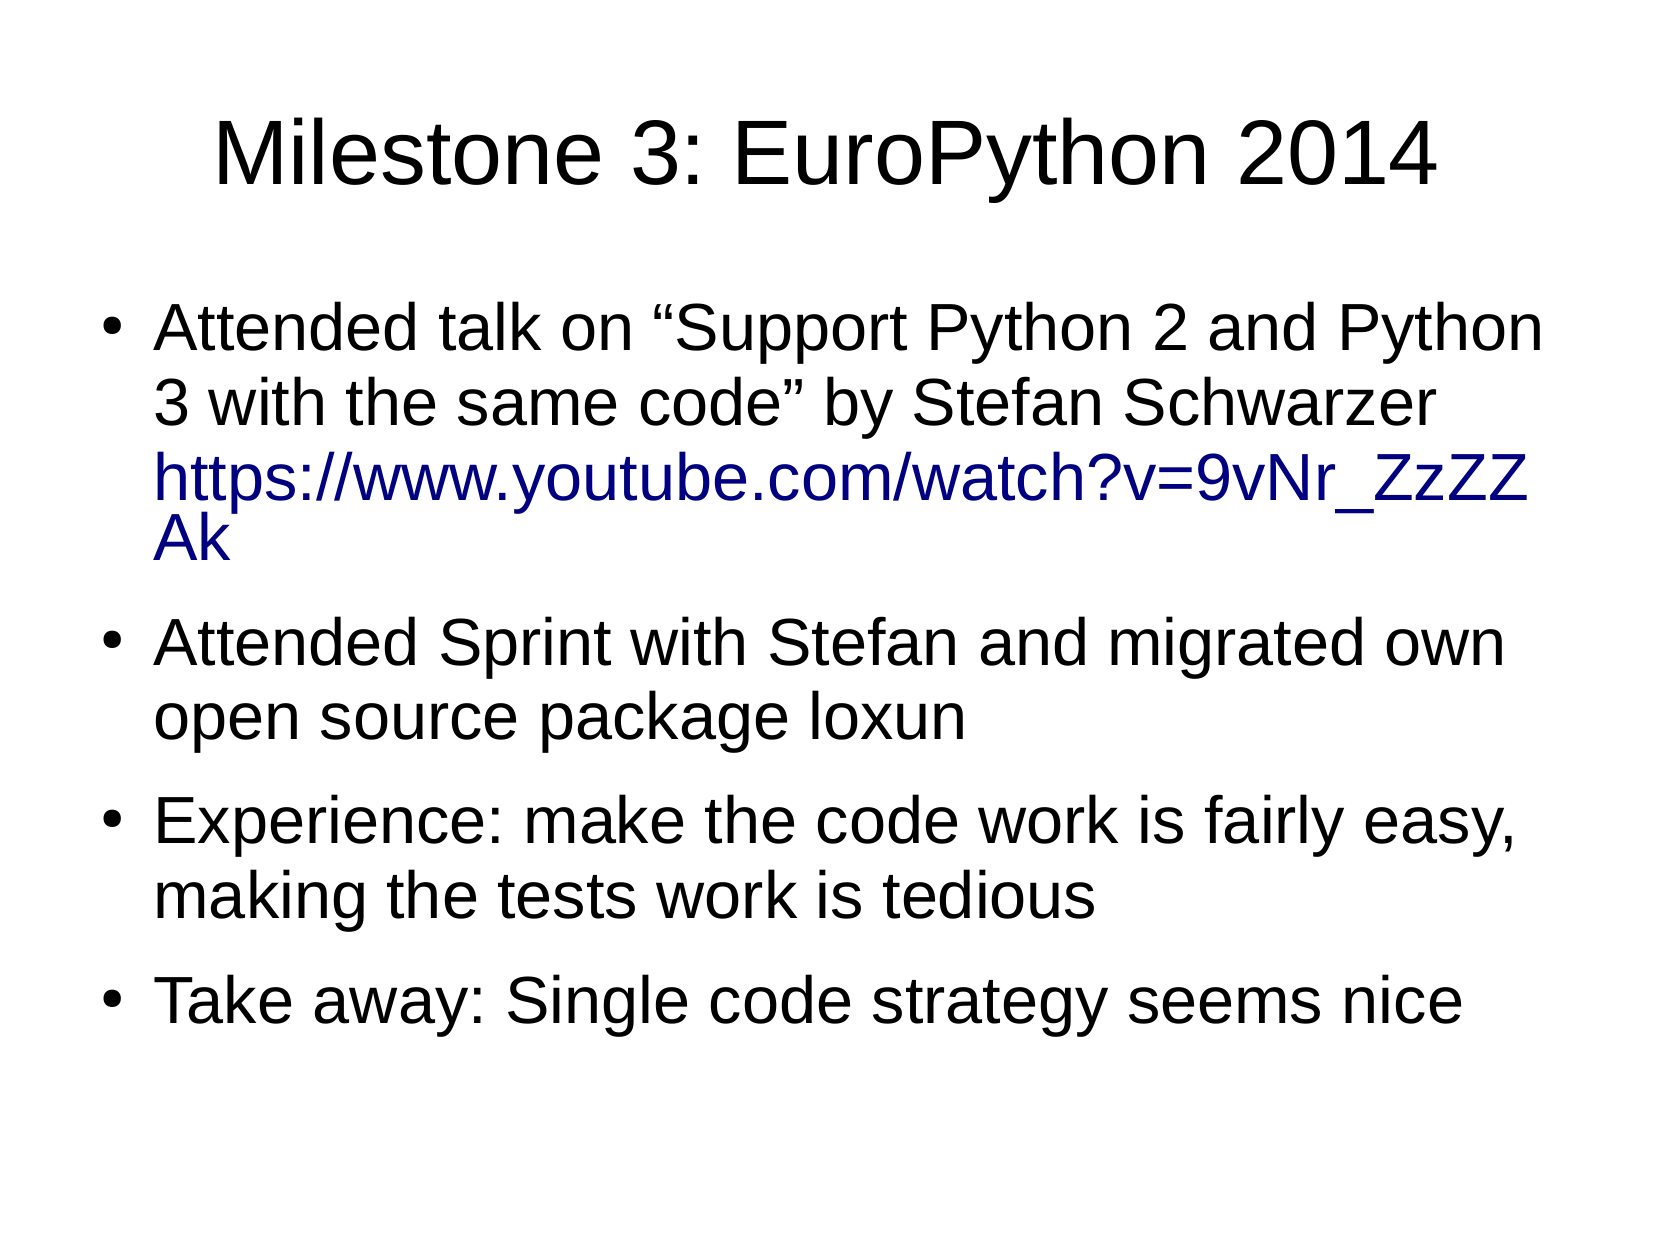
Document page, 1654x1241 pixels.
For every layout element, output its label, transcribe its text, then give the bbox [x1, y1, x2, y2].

title Milestone 3: EuroPython 2014 [82, 49, 1571, 257]
list Attended talk on “Support Python 2 and Python 3 with the same code” by Stefan Schwarzer https://www.youtube.com/watch?v=9vNr_ZzZZAk Attended Sprint with Stefan and migrated own open source package loxun Experience: make the code work is fairly easy, making the tests work is tedious Take away: Single code strategy seems nice [82, 290, 1571, 1010]
